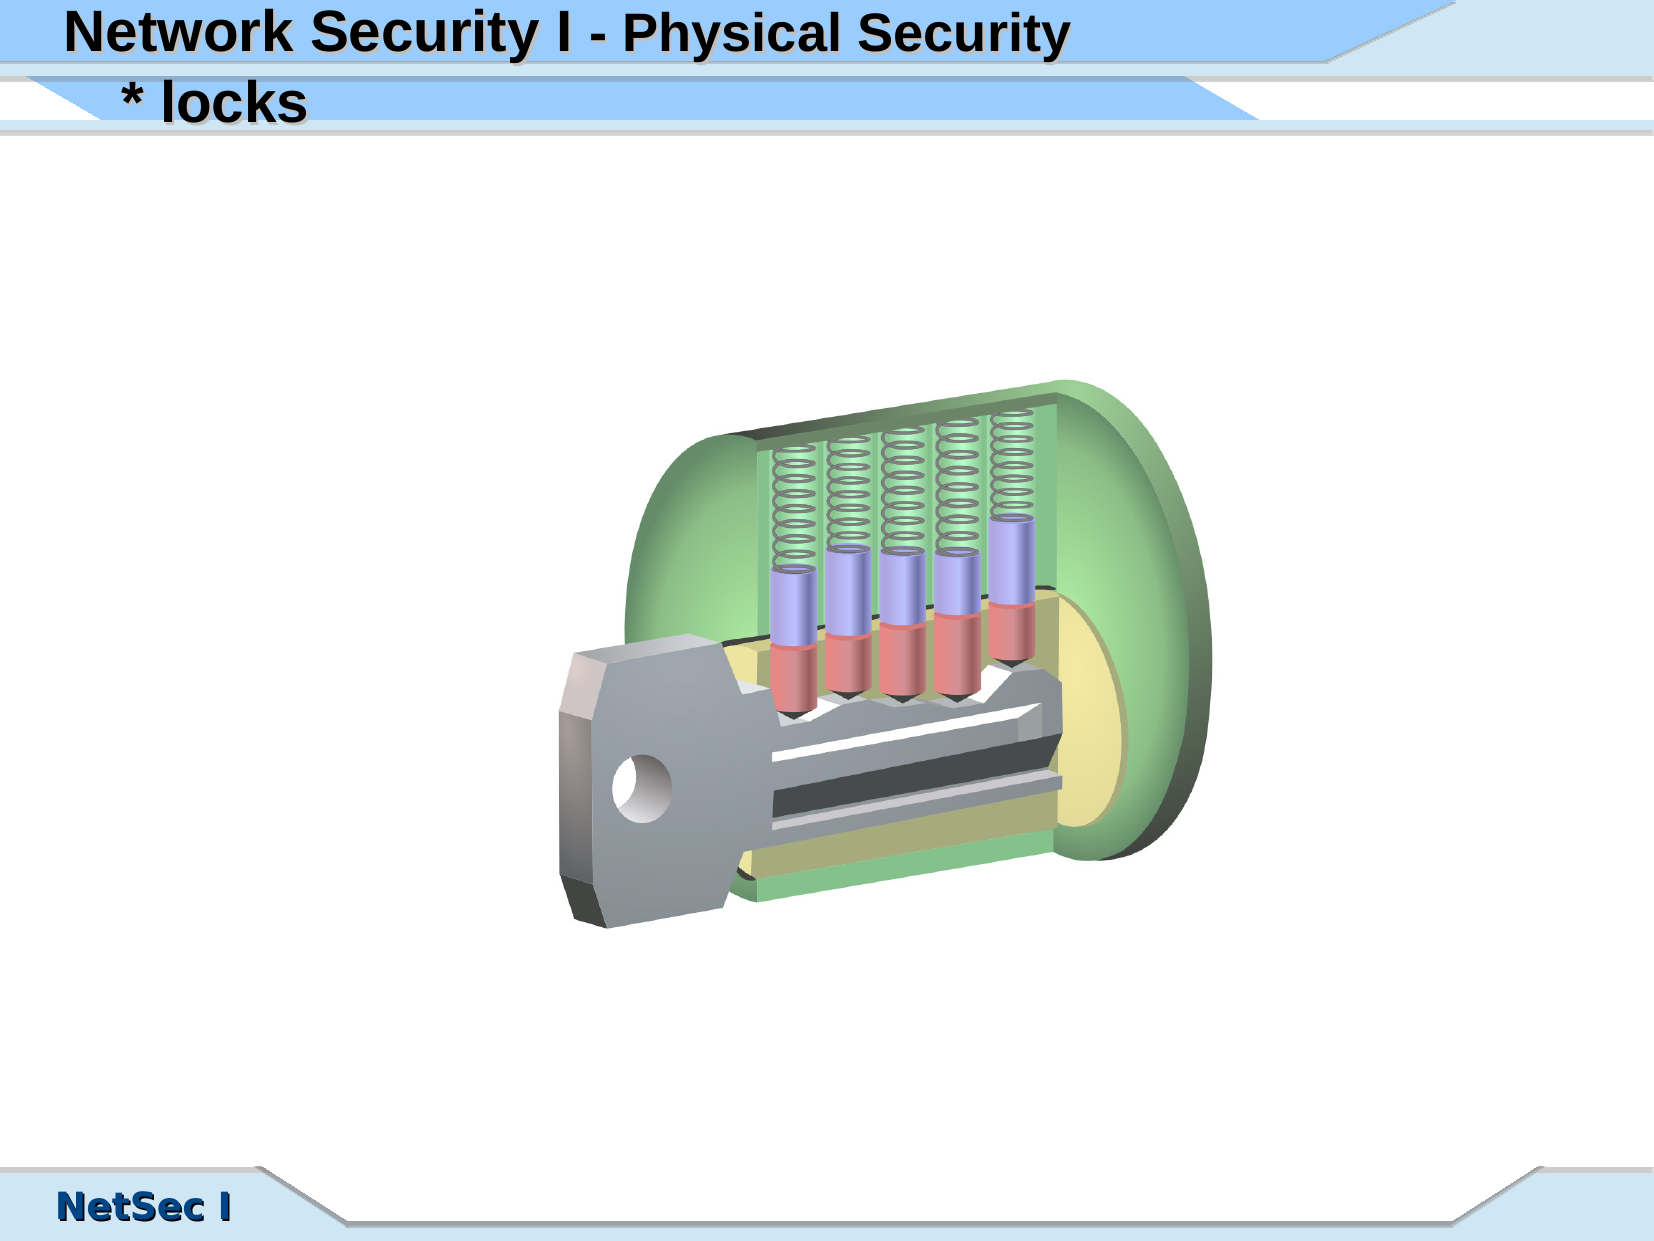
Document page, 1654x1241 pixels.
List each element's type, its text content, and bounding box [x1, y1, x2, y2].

text_box [255, 1160, 1546, 1221]
picture [375, 372, 1381, 939]
title Network Security I - Physical Security [31, 0, 1520, 65]
title * locks [105, 69, 1231, 136]
